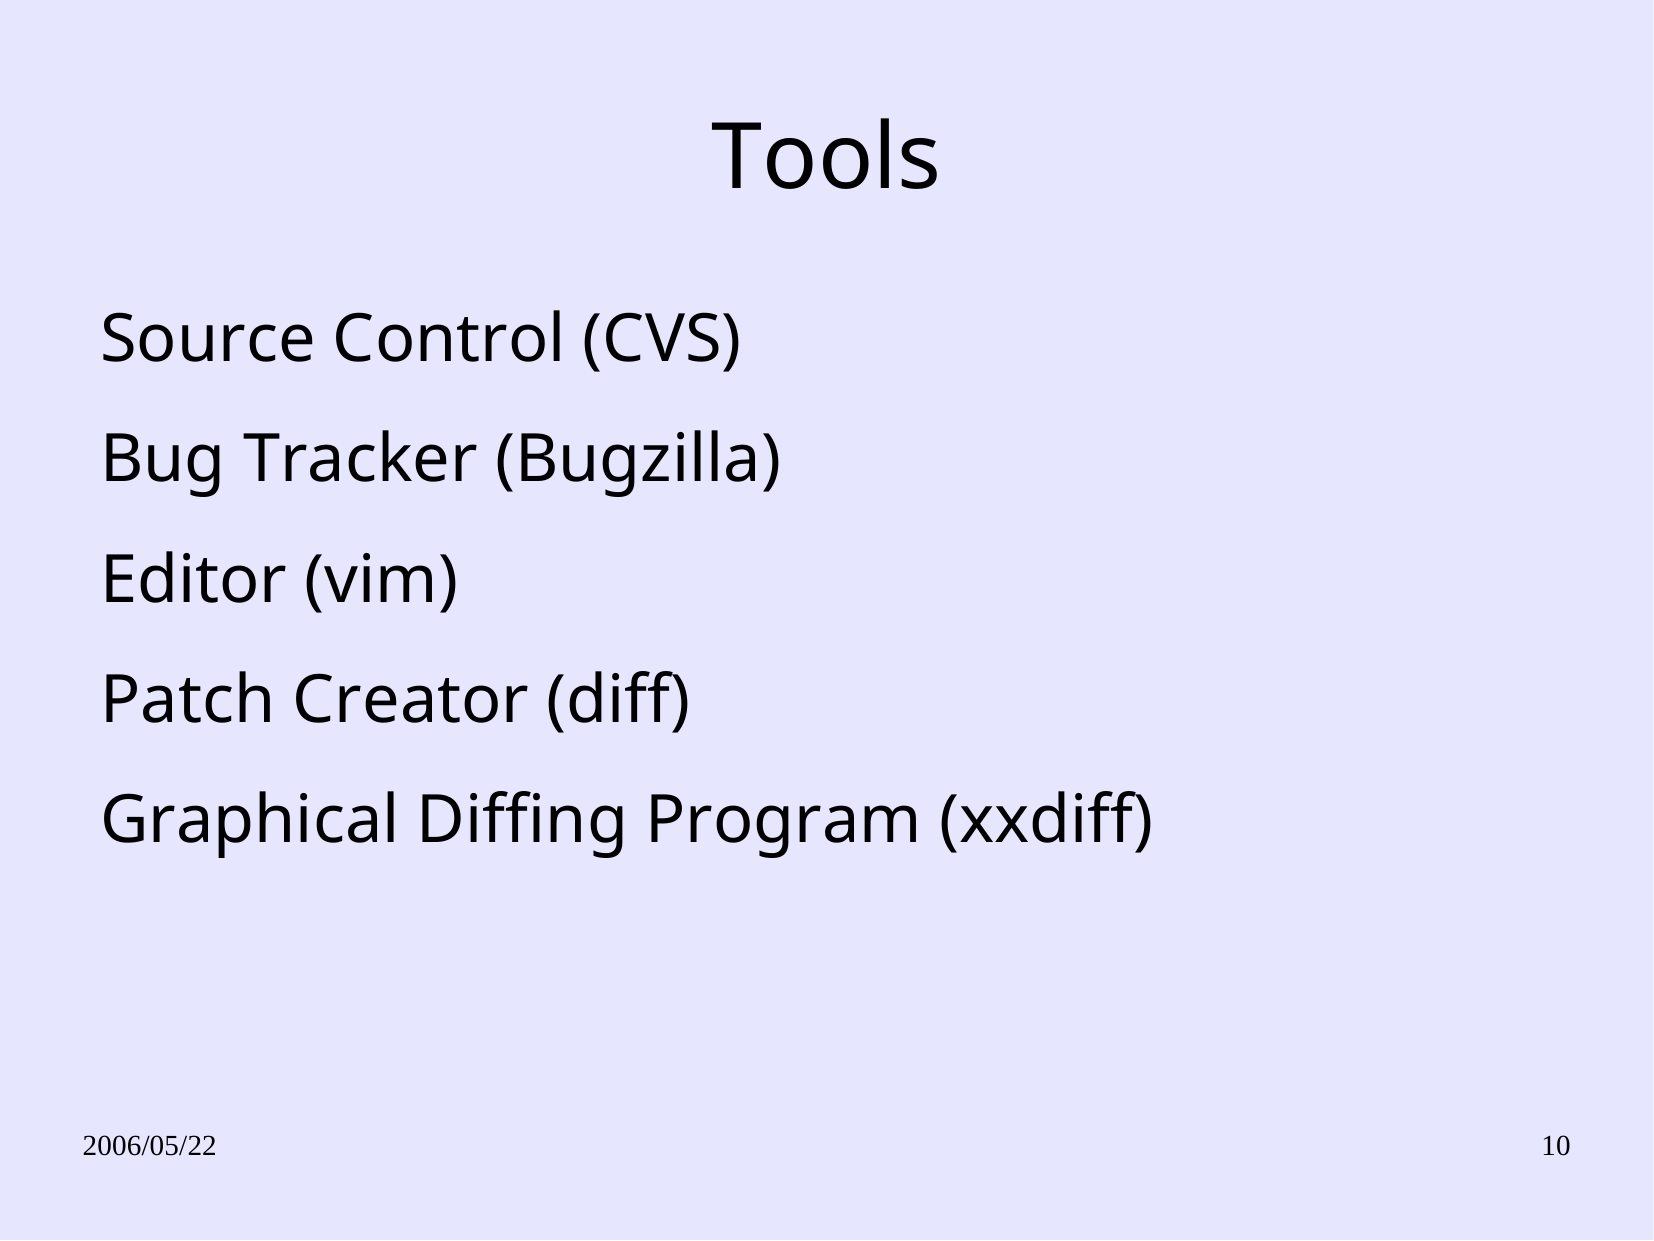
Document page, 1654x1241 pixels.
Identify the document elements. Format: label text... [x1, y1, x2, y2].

list Source Control (CVS) Bug Tracker (Bugzilla) Editor (vim) Patch Creator (diff) Graphical Diffing Program (xxdiff) [82, 290, 1571, 1094]
title Tools [82, 56, 1571, 250]
